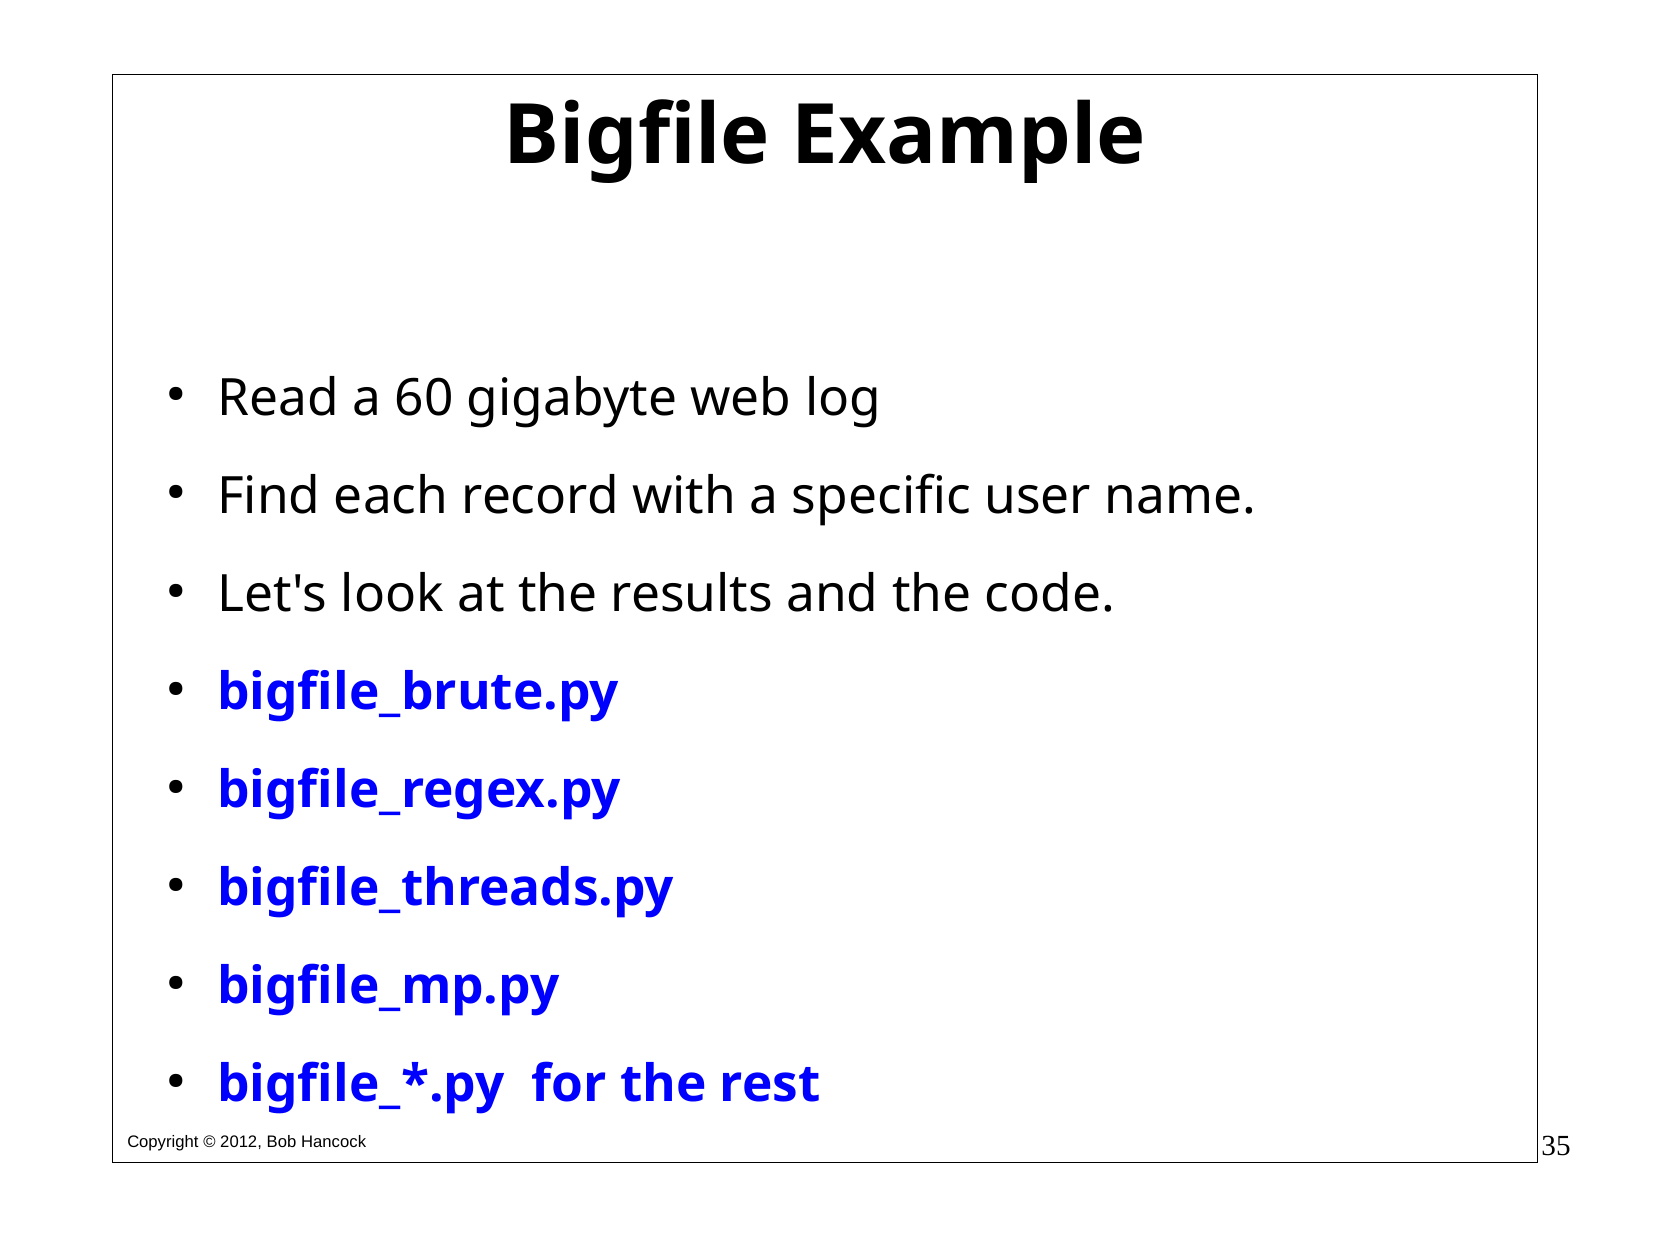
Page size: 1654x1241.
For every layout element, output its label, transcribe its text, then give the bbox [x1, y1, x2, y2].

text_box Copyright © 2012, Bob Hancock [112, 1125, 382, 1159]
list Read a 60 gigabyte web log Find each record with a specific user name. Let's look at the results and the code. bigfile_brute.py bigfile_regex.py bigfile_threads.py bigfile_mp.py bigfile_*.py for the rest [150, 262, 1501, 1126]
title Bigfile Example [112, 75, 1538, 188]
